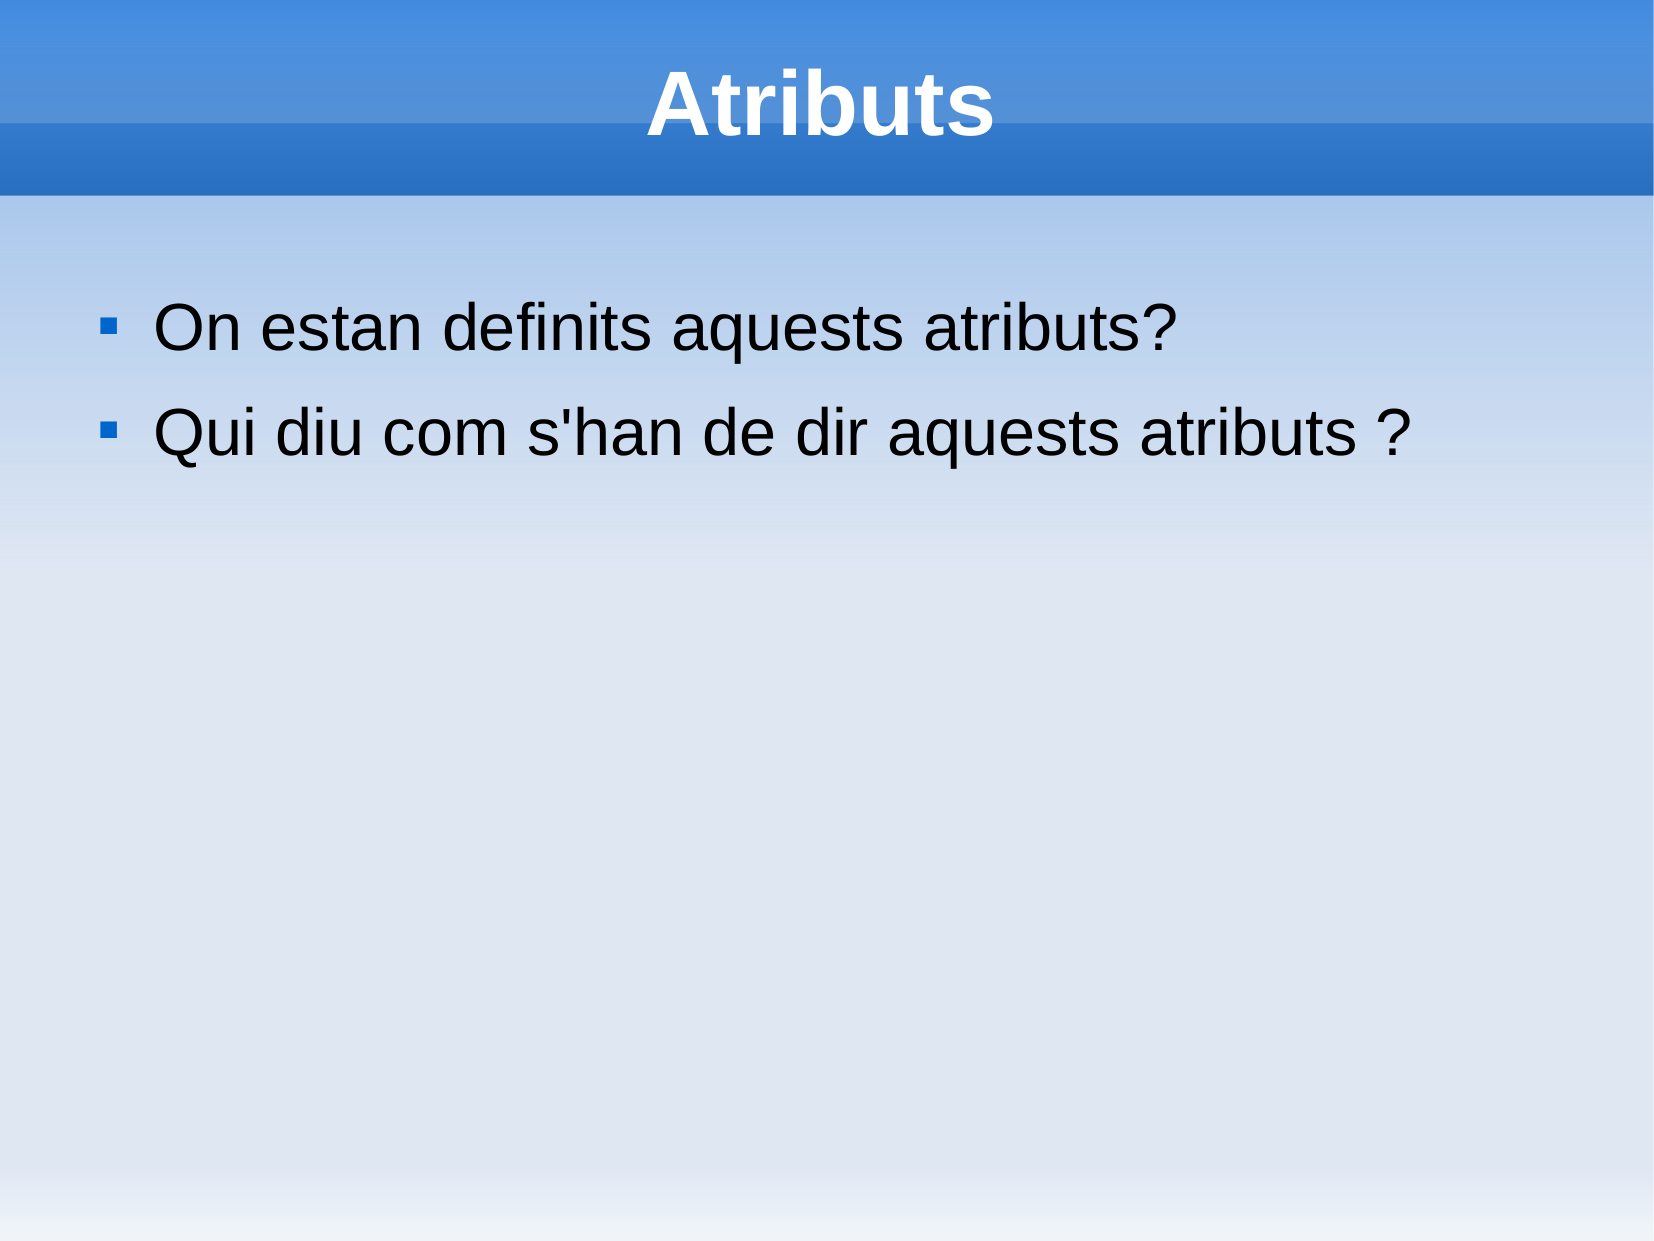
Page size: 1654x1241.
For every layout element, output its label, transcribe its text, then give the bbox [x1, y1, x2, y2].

list On estan definits aquests atributs? Qui diu com s'han de dir aquests atributs ? [82, 290, 1571, 1109]
title Atributs [76, 0, 1565, 208]
picture [0, 0, 1654, 1241]
